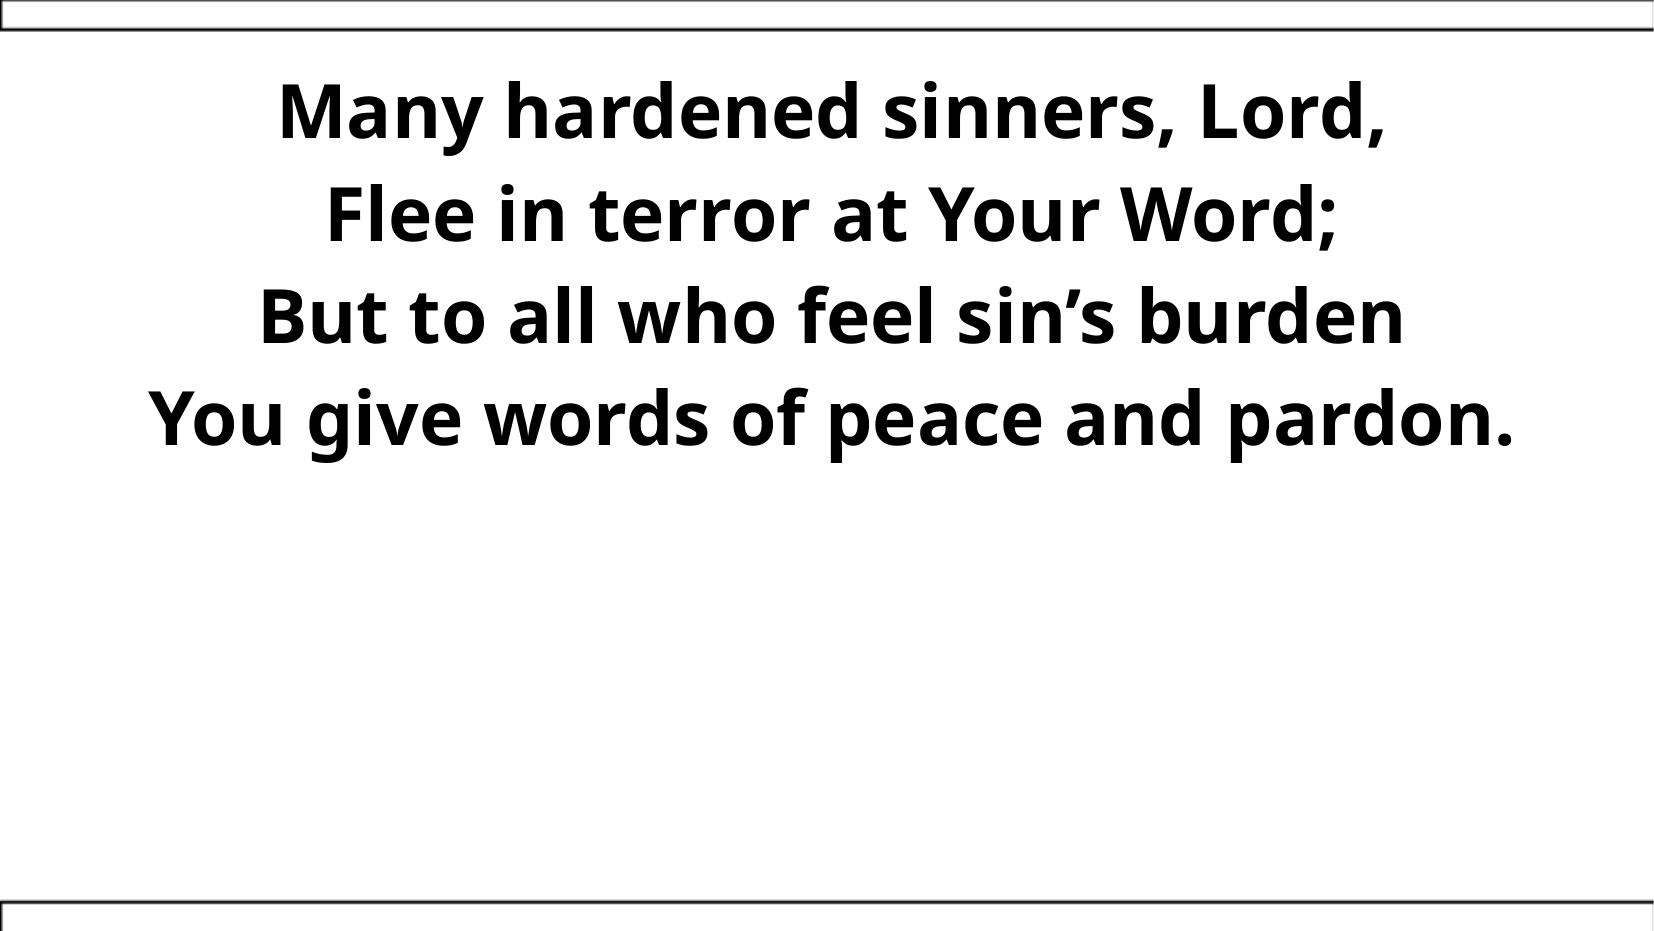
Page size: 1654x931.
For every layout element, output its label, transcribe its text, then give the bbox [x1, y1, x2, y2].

picture [0, 0, 1654, 931]
text_box Many hardened sinners, Lord, Flee in terror at Your Word; But to all who feel sin’s burden You give words of peace and pardon. [105, 51, 1561, 466]
